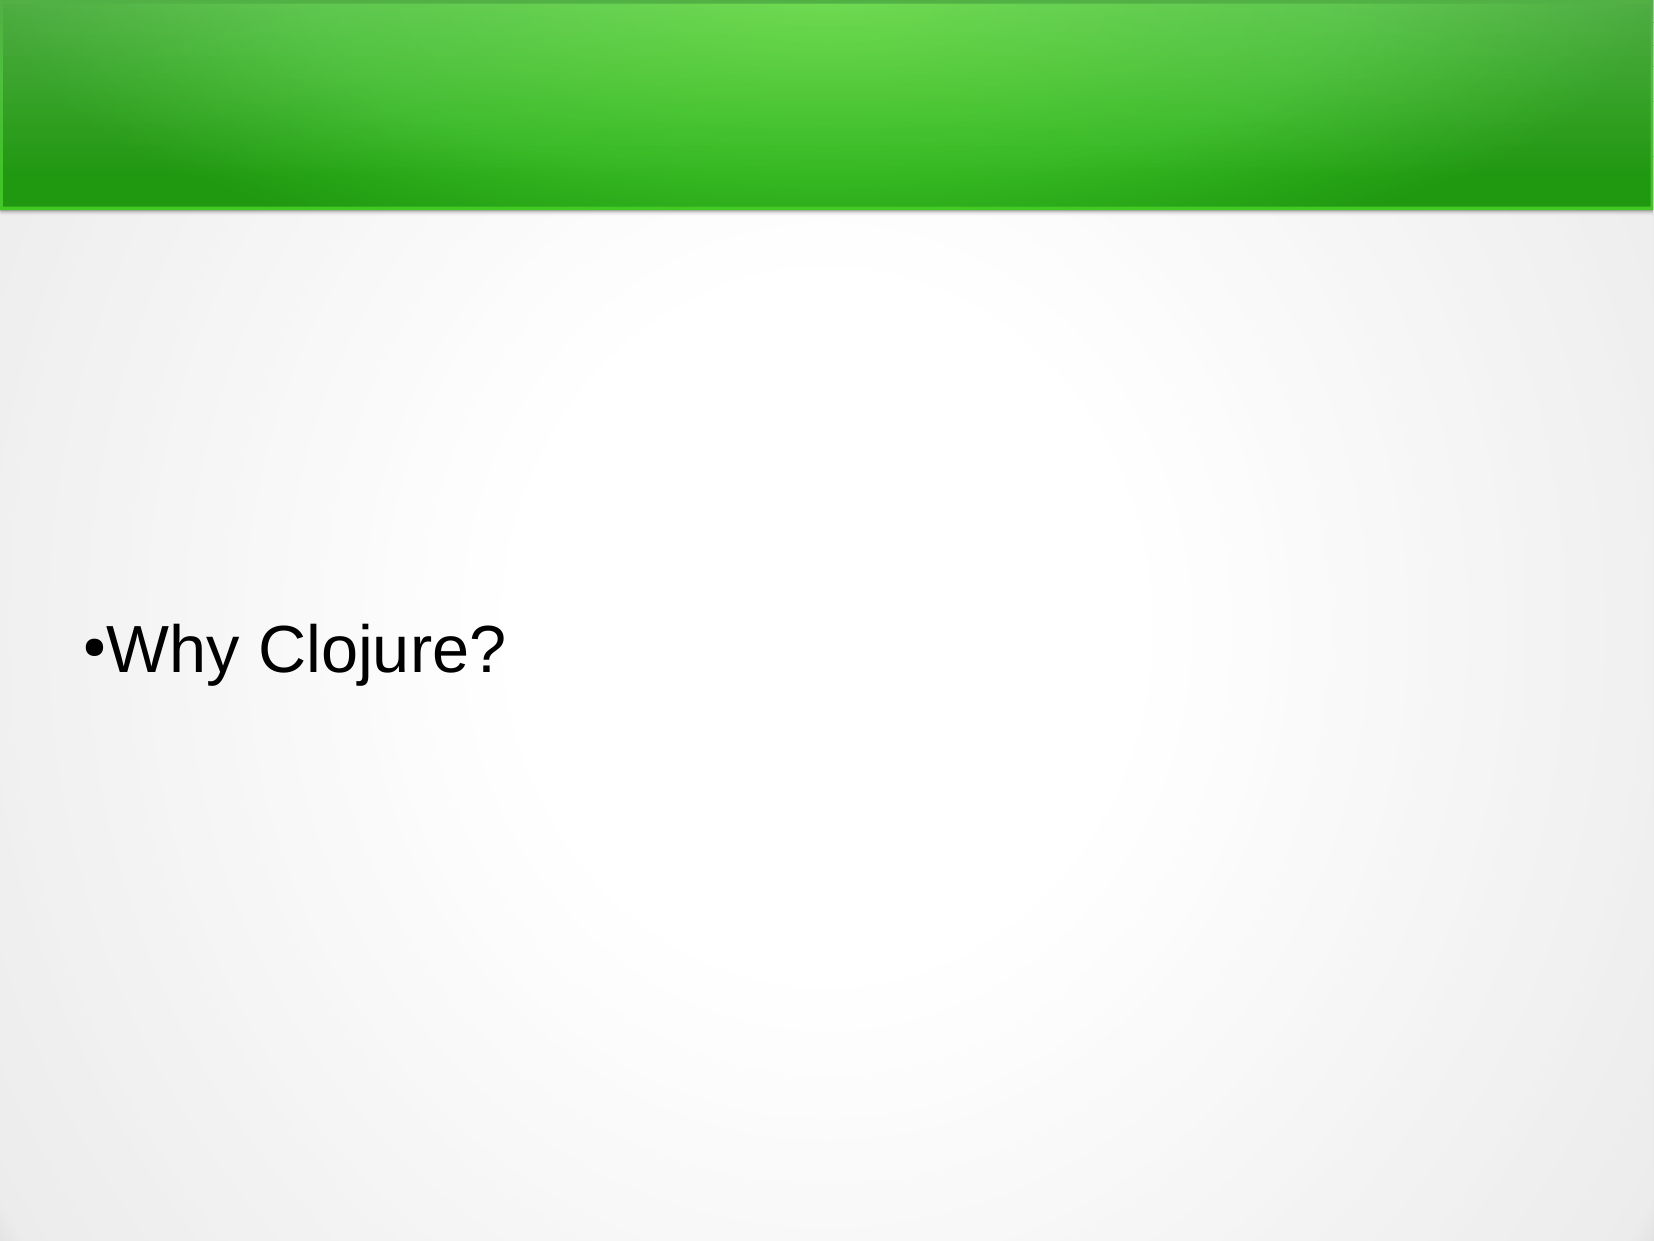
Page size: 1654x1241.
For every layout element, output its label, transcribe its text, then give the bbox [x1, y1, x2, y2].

subtitle Why Clojure? [82, 290, 1571, 1010]
